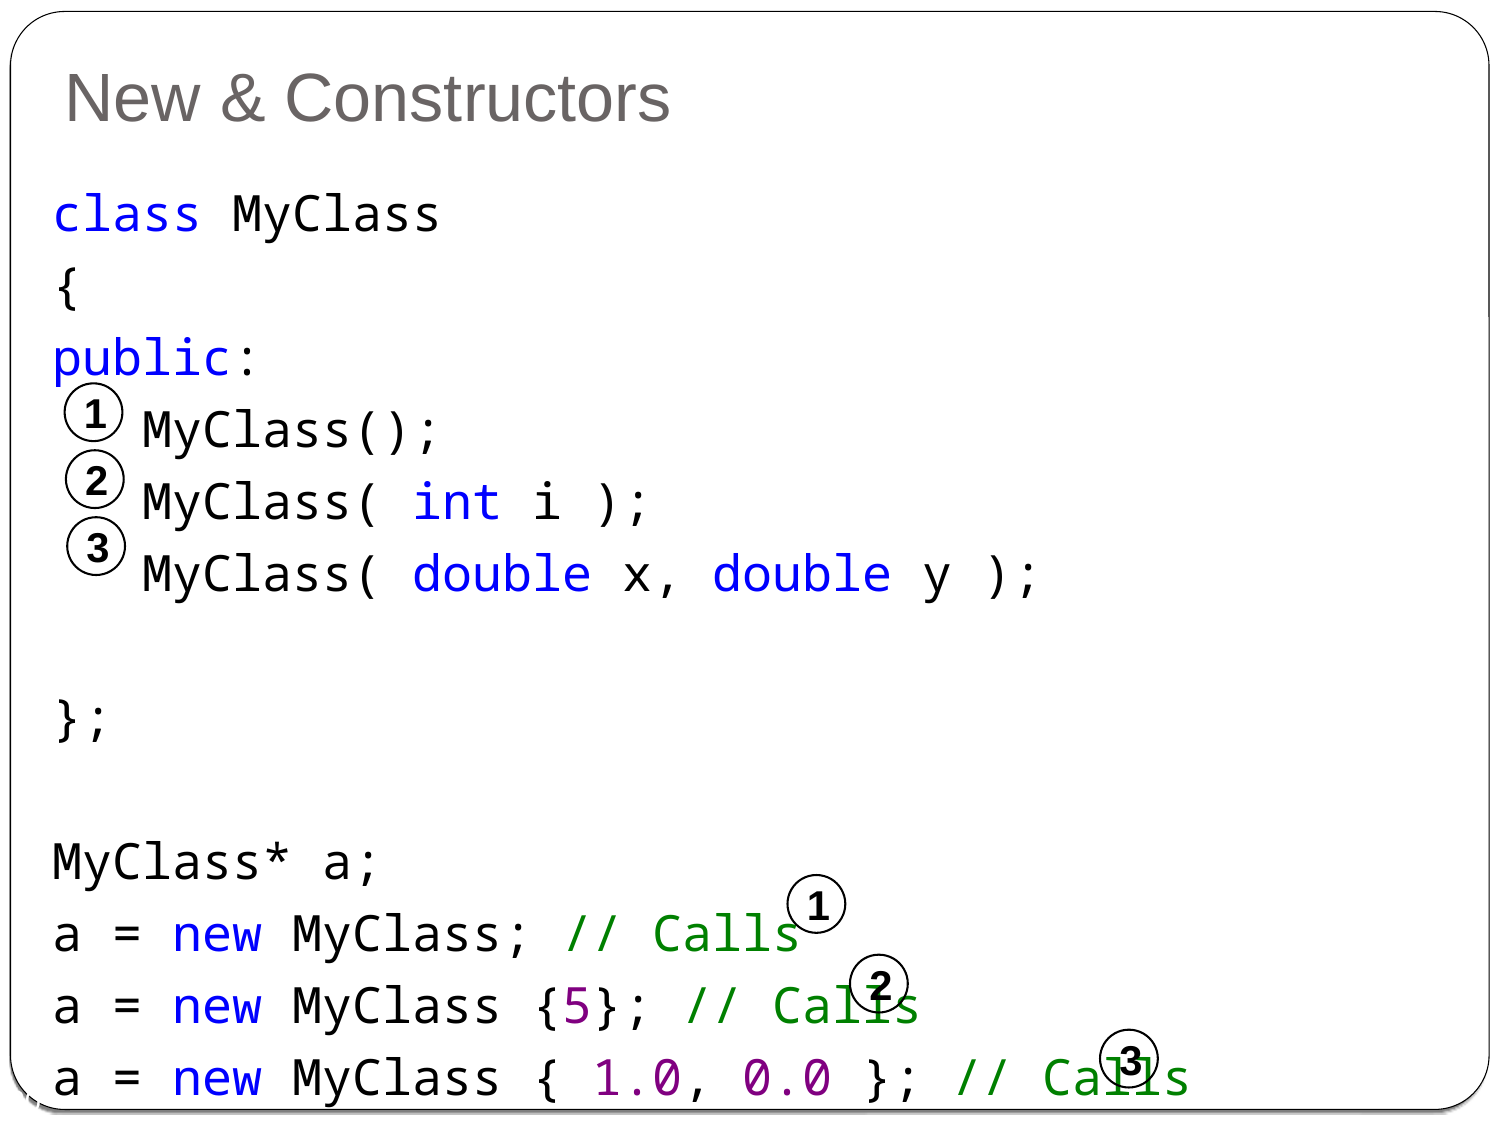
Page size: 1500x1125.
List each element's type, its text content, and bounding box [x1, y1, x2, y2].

text_box 1 [64, 383, 123, 442]
slide_number <number> [0, 1074, 50, 1125]
text_box 1 [787, 875, 846, 933]
text_box 3 [1100, 1029, 1158, 1088]
title New & Constructors [50, 45, 1450, 150]
text_box 3 [67, 517, 126, 576]
text_box 2 [849, 954, 908, 1013]
text_box 2 [65, 450, 124, 509]
list class MyClass { public: MyClass(); MyClass( int i ); MyClass( double x, double y ); }; MyClass* a; a = new MyClass; // Calls a = new MyClass {5}; // Calls a = new MyClass { 1.0, 0.0 }; // Calls [37, 162, 1463, 1088]
